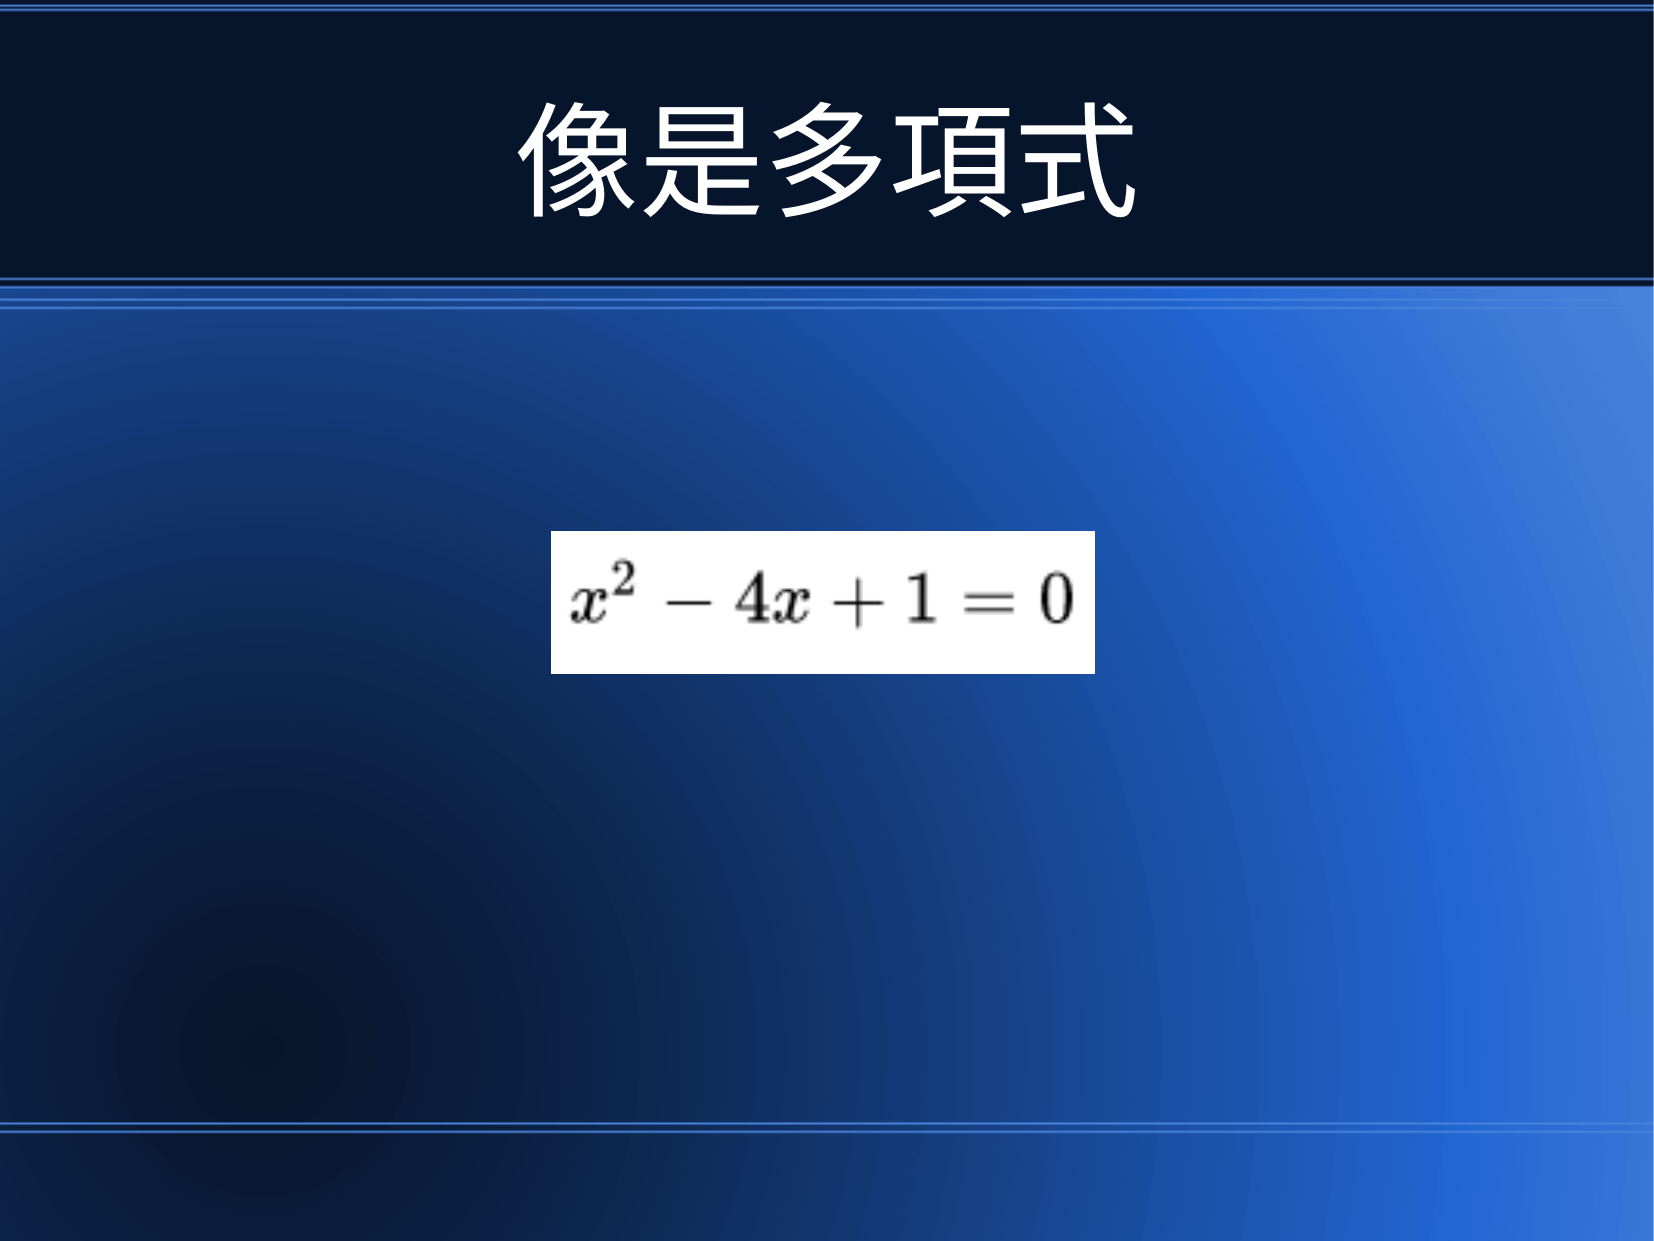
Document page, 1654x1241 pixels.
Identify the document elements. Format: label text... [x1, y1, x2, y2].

title 像是多項式 [82, 49, 1571, 257]
picture [0, 0, 1654, 1241]
